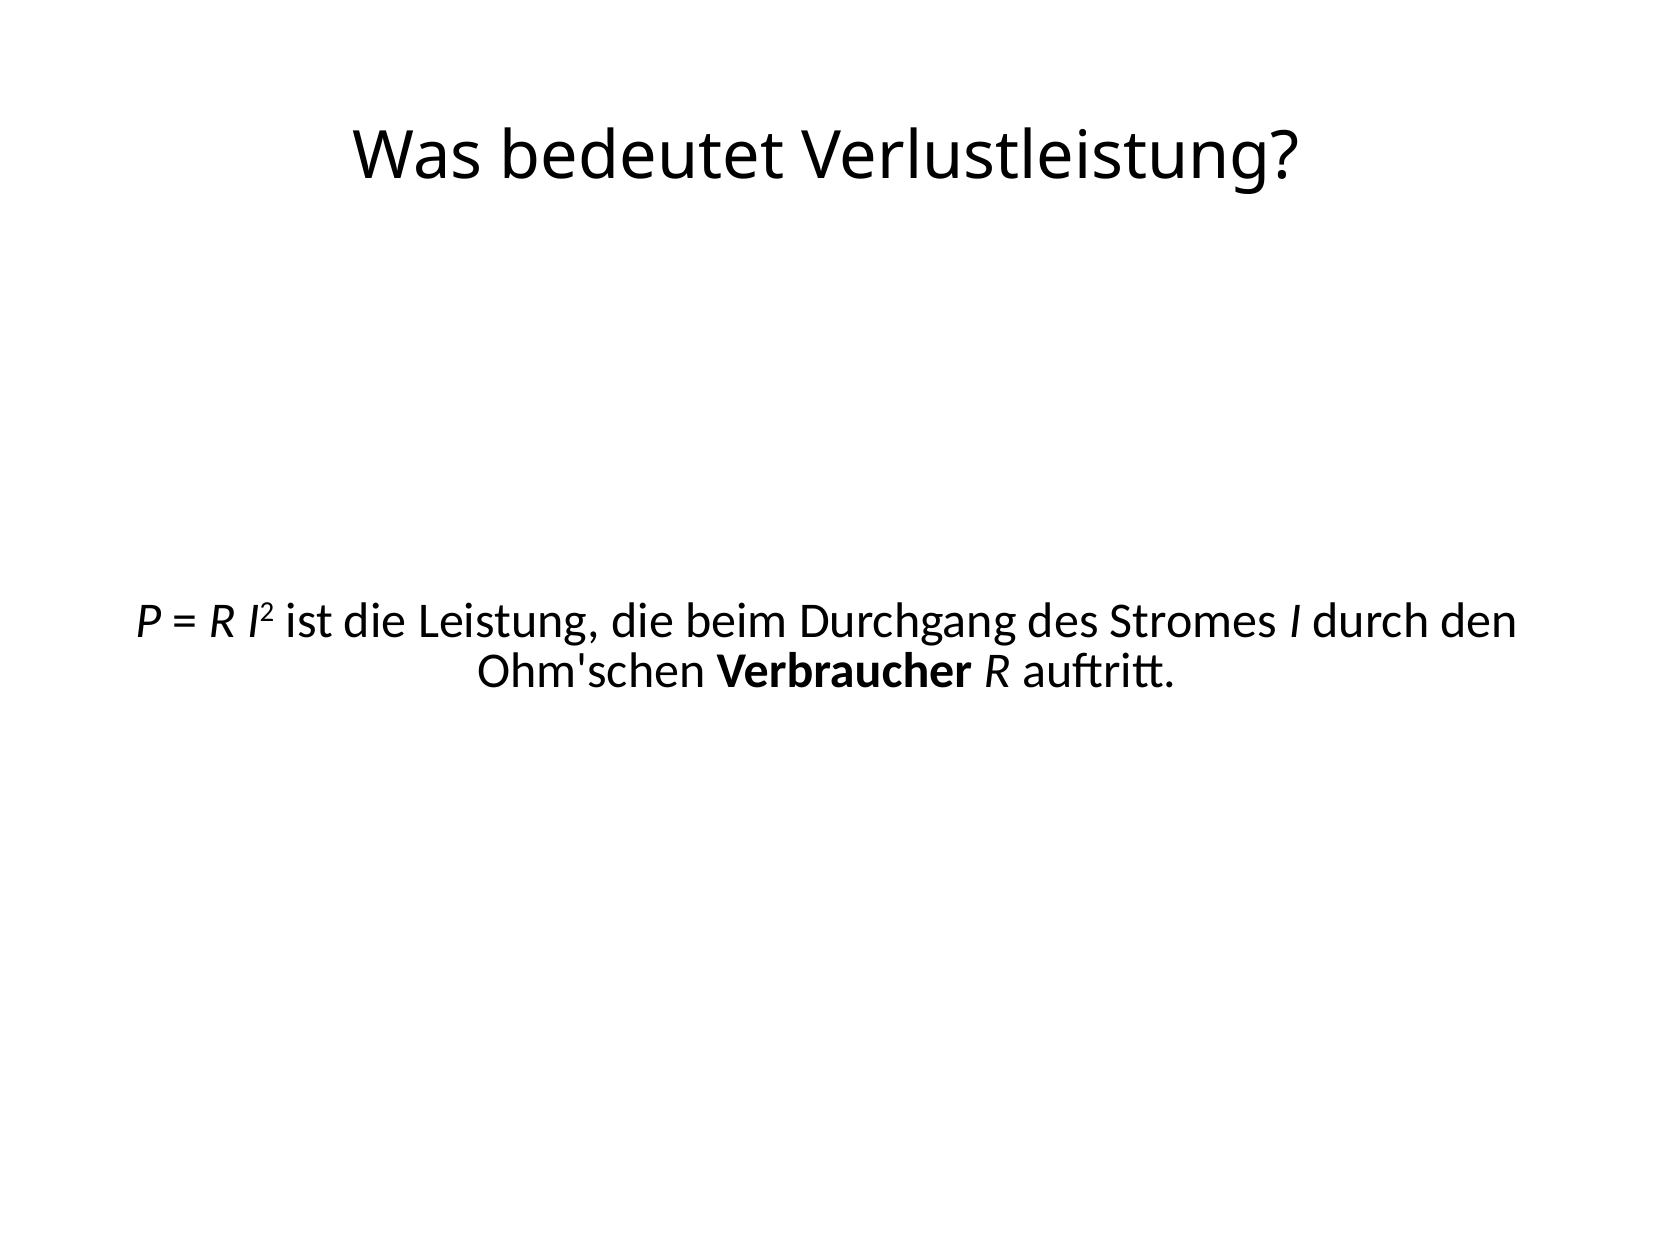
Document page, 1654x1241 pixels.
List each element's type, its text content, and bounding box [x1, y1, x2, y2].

title Was bedeutet Verlustleistung? [82, 49, 1571, 257]
subtitle P = R I2 ist die Leistung, die beim Durchgang des Stromes I durch den Ohm'schen Verbraucher R auftritt. [82, 290, 1571, 1010]
